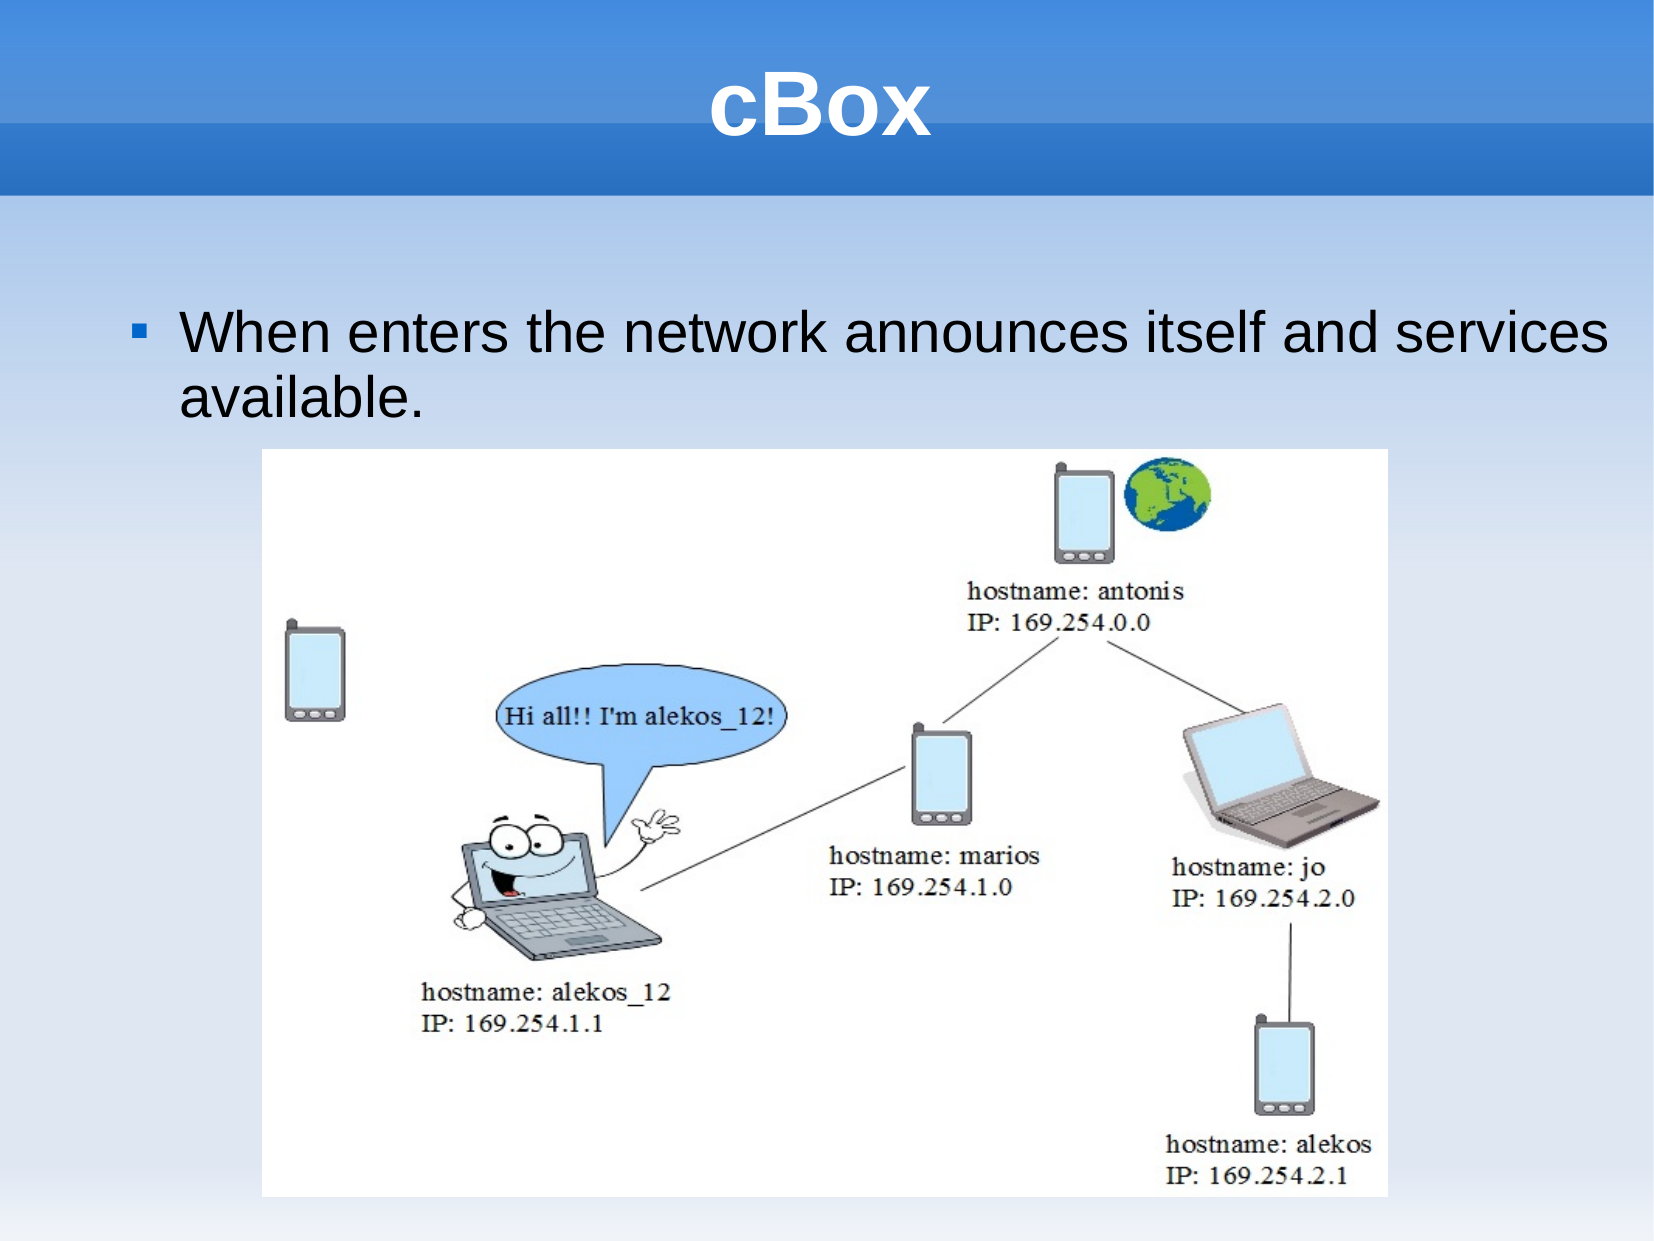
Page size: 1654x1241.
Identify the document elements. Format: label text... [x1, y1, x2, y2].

title cBox [76, 0, 1565, 208]
picture [0, 0, 1654, 1241]
text_box When enters the network announces itself and services available. [37, 300, 1642, 430]
